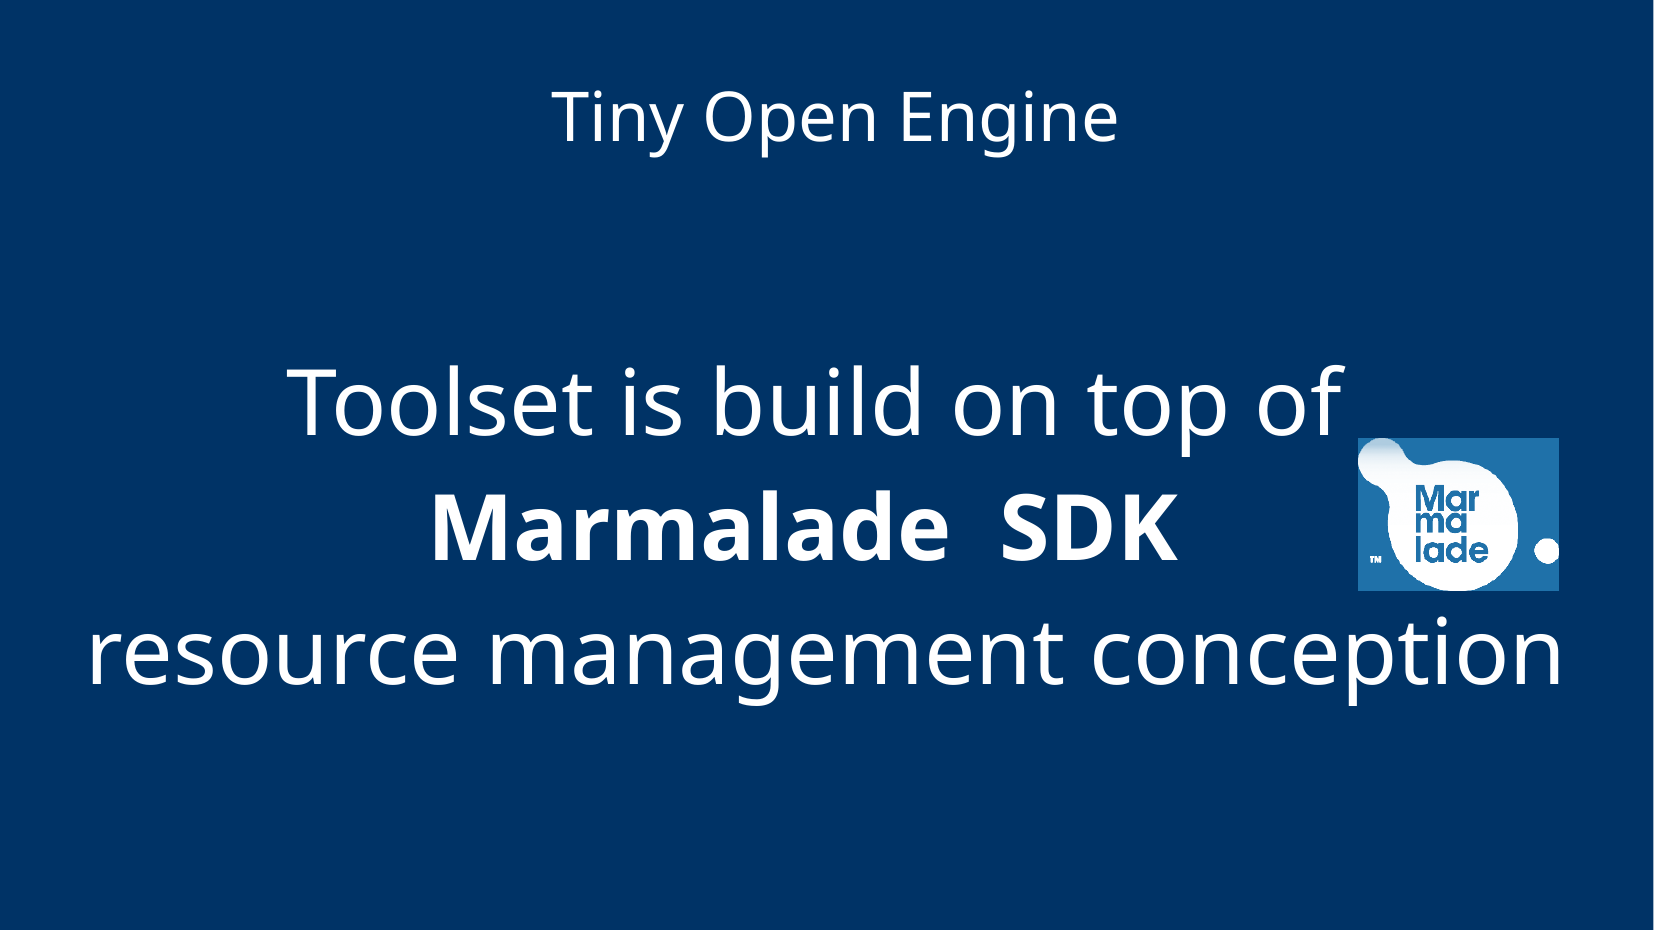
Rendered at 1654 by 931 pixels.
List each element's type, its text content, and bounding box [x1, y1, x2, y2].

picture [1358, 438, 1559, 591]
subtitle Toolset is build on top of Marmalade SDK resource management conception [82, 217, 1571, 832]
title Tiny Open Engine [82, 37, 1571, 193]
